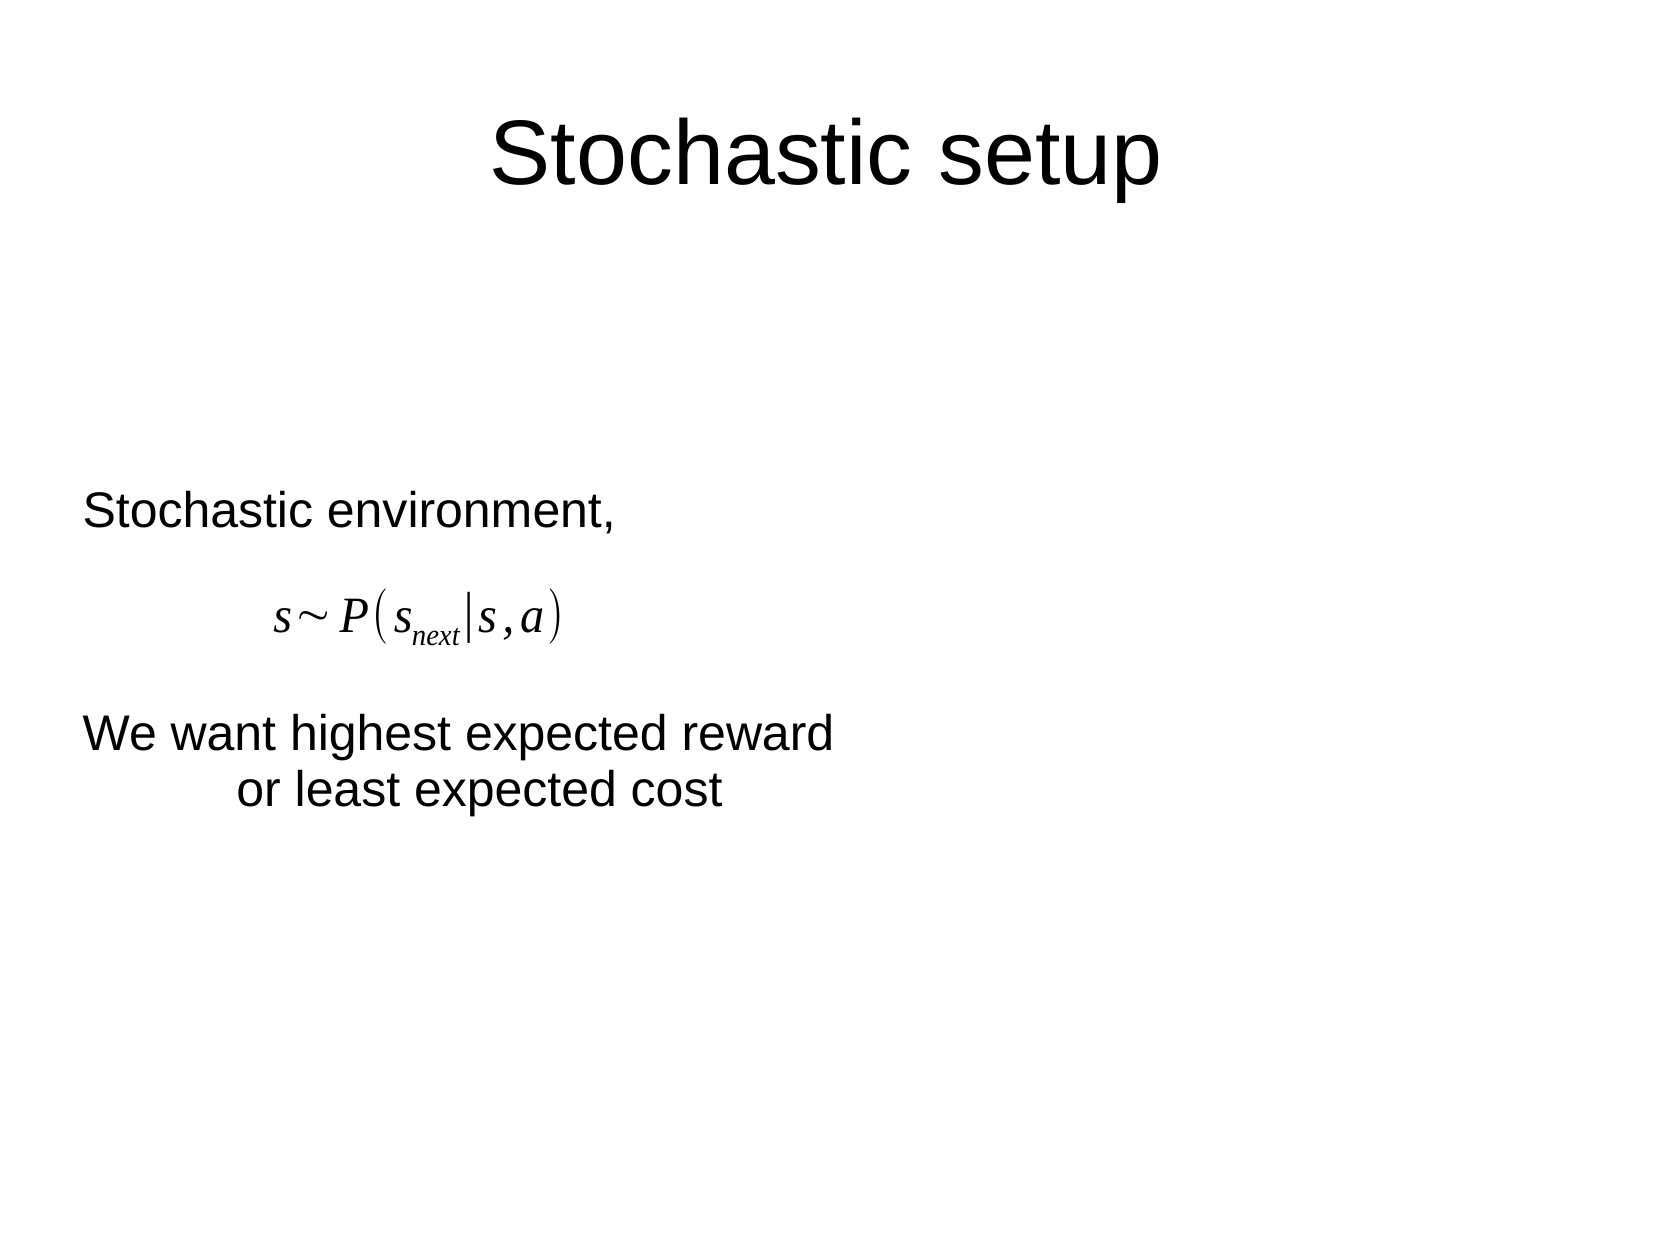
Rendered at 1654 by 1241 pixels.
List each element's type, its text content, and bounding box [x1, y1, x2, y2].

chart [261, 584, 576, 651]
subtitle Stochastic environment, We want highest expected reward or least expected cost [82, 290, 863, 1010]
title Stochastic setup [82, 49, 1571, 257]
